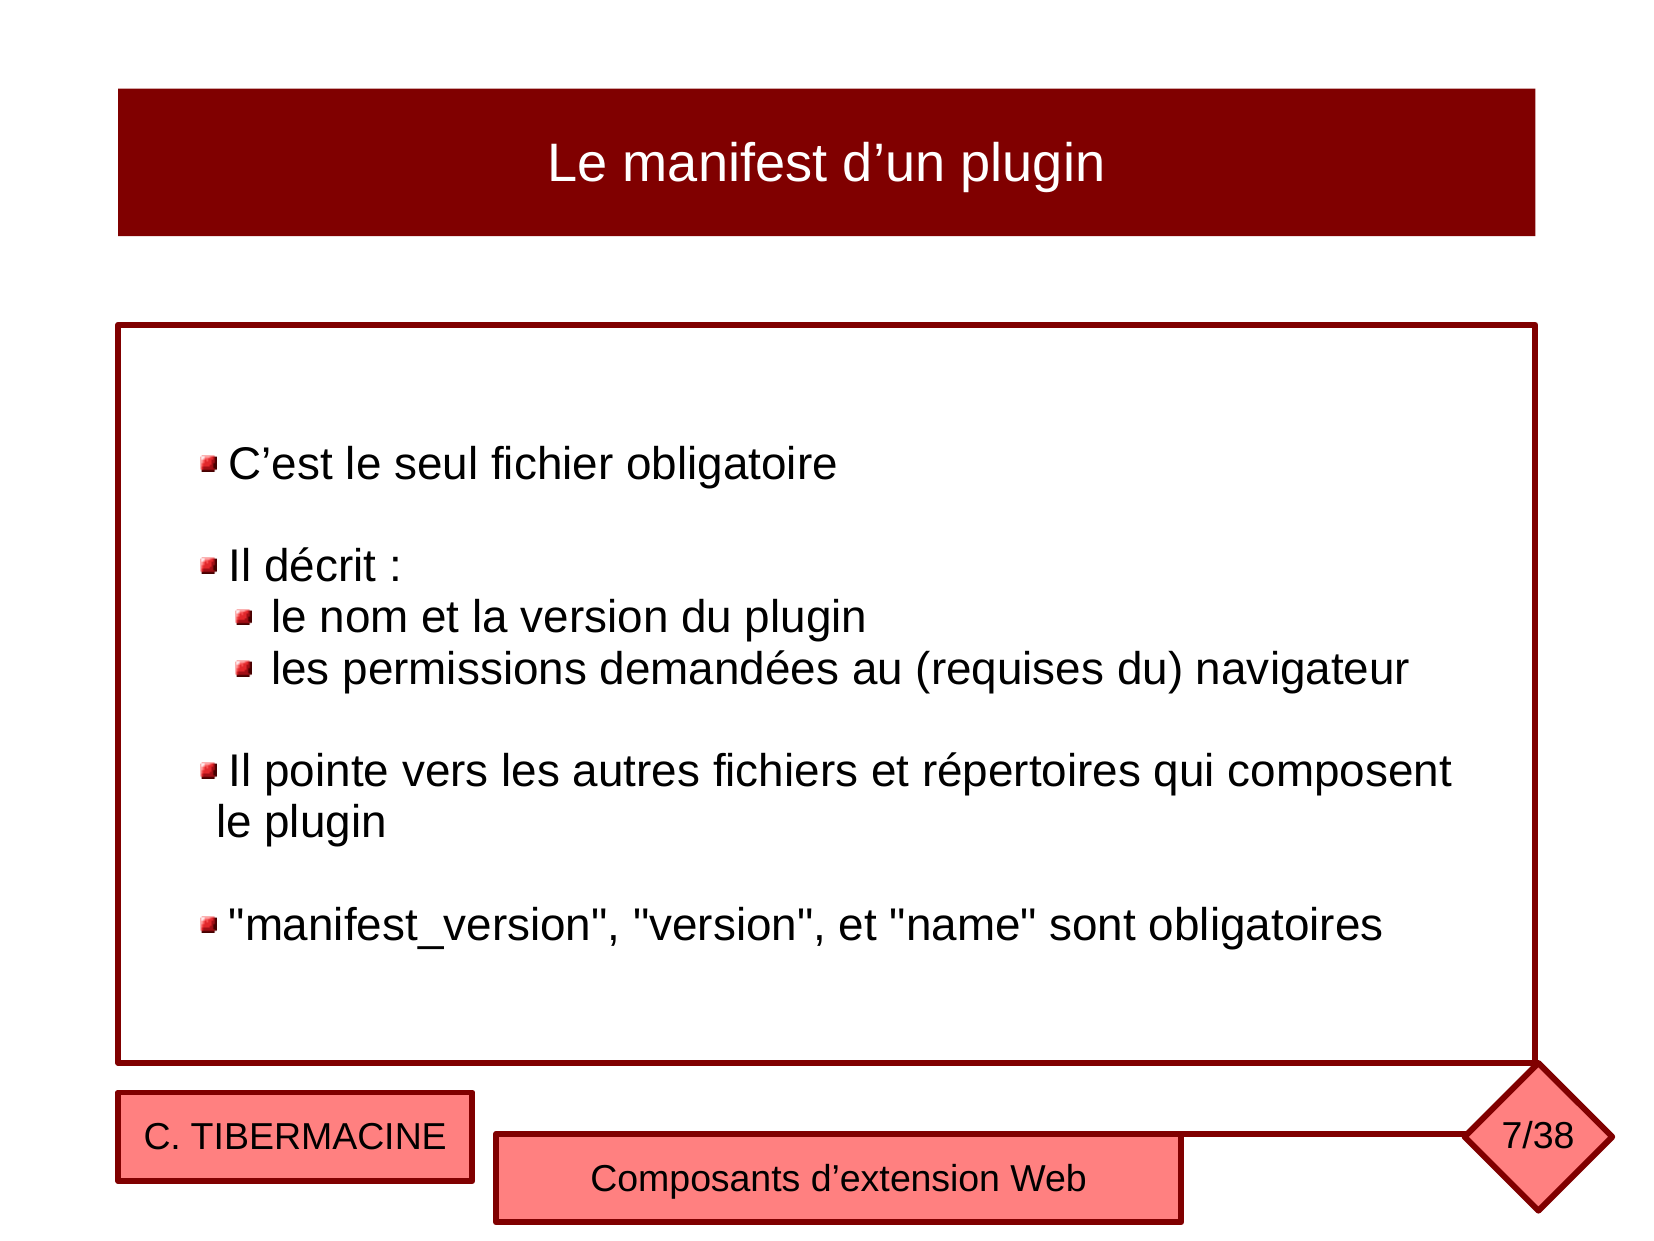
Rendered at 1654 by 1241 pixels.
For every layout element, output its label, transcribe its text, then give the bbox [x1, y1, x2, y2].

text_box [1494, 1062, 1583, 1107]
picture [200, 762, 217, 779]
text_box C. TIBERMACINE [118, 1092, 473, 1182]
text_box [1464, 1115, 1486, 1159]
picture [235, 609, 252, 625]
picture [200, 916, 217, 933]
picture [200, 557, 217, 574]
text_box [1491, 1164, 1586, 1211]
picture [200, 455, 217, 472]
text_box <numéro>/38 [1486, 1107, 1654, 1164]
text_box C’est le seul fichier obligatoire Il décrit : le nom et la version du plugin les permissions demandées au (requises du) navigateur Il pointe vers les autres fichiers et répertoires qui composent le plugin "manifest_version", "version", et "name" sont obligatoires [118, 324, 1536, 1063]
text_box Composants d’extension Web [496, 1133, 1182, 1223]
text_box Le manifest d’un plugin [118, 88, 1536, 237]
picture [235, 660, 252, 677]
